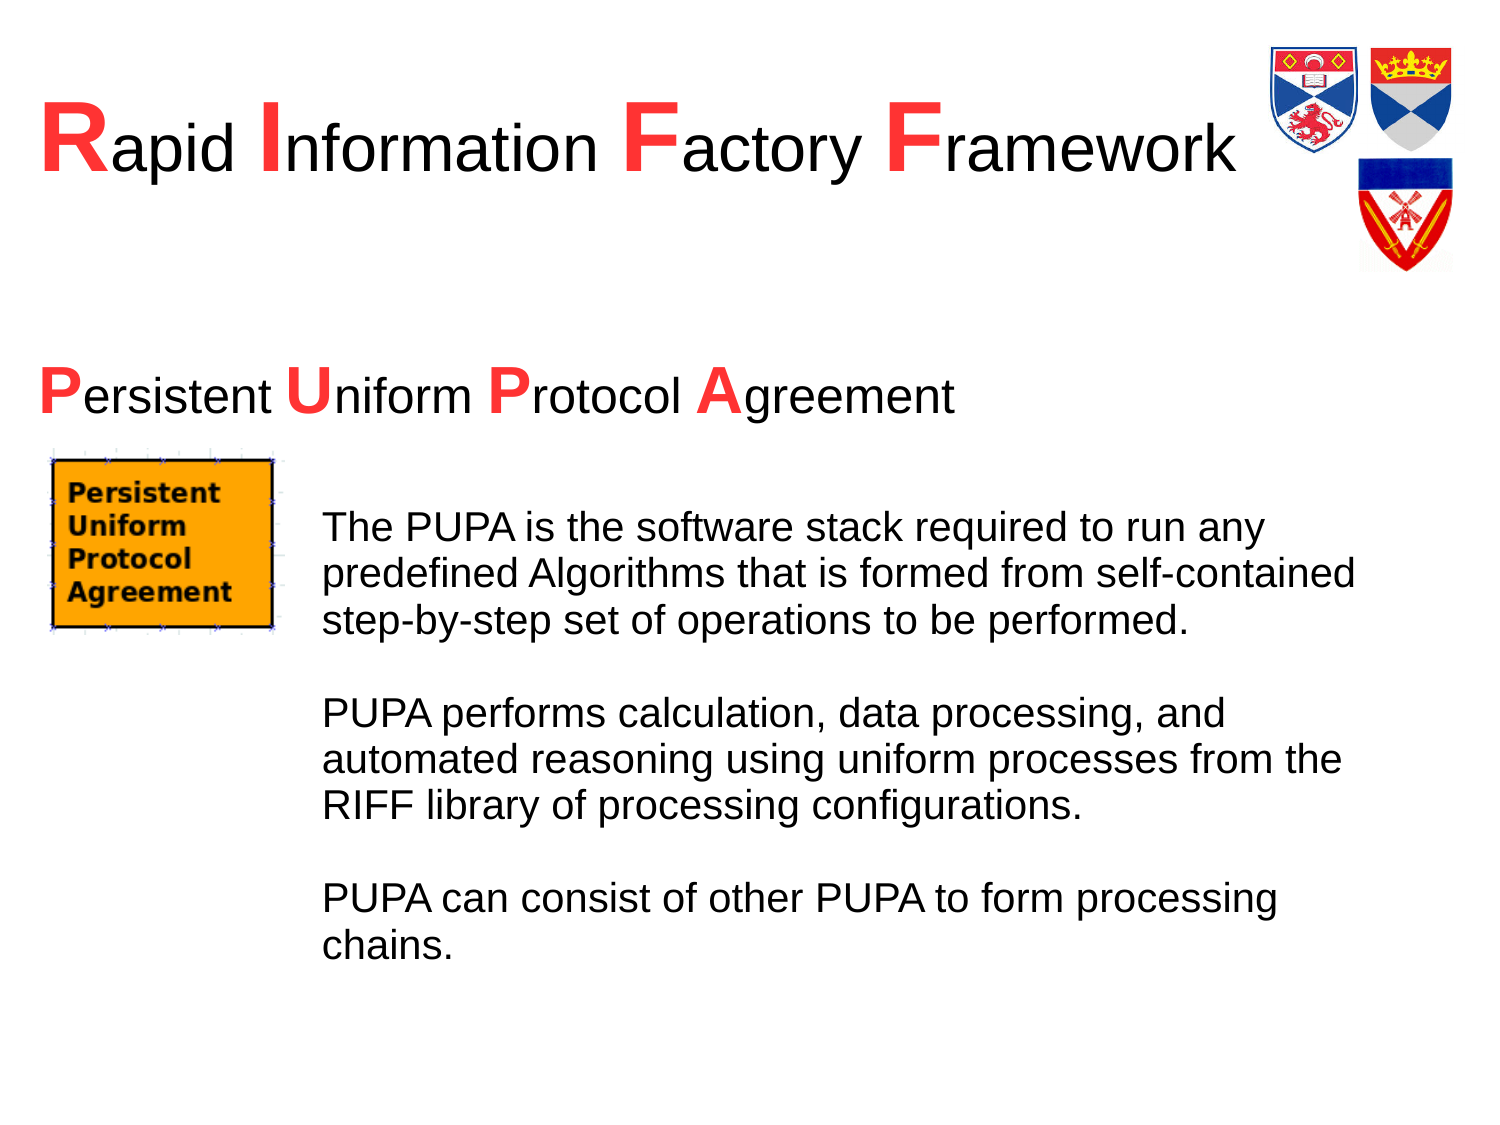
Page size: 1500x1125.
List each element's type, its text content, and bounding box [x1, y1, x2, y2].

text_box Persistent Uniform Protocol Agreement [23, 345, 1458, 438]
picture [1268, 45, 1465, 154]
picture [1358, 158, 1453, 272]
text_box Rapid Information Factory Framework [23, 73, 1269, 201]
picture [47, 448, 285, 635]
text_box The PUPA is the software stack required to run any predefined Algorithms that is formed from self-contained step-by-step set of operations to be performed. PUPA performs calculation, data processing, and automated reasoning using uniform processes from the RIFF library of processing configurations. PUPA can consist of other PUPA to form processing chains. [307, 496, 1394, 1004]
